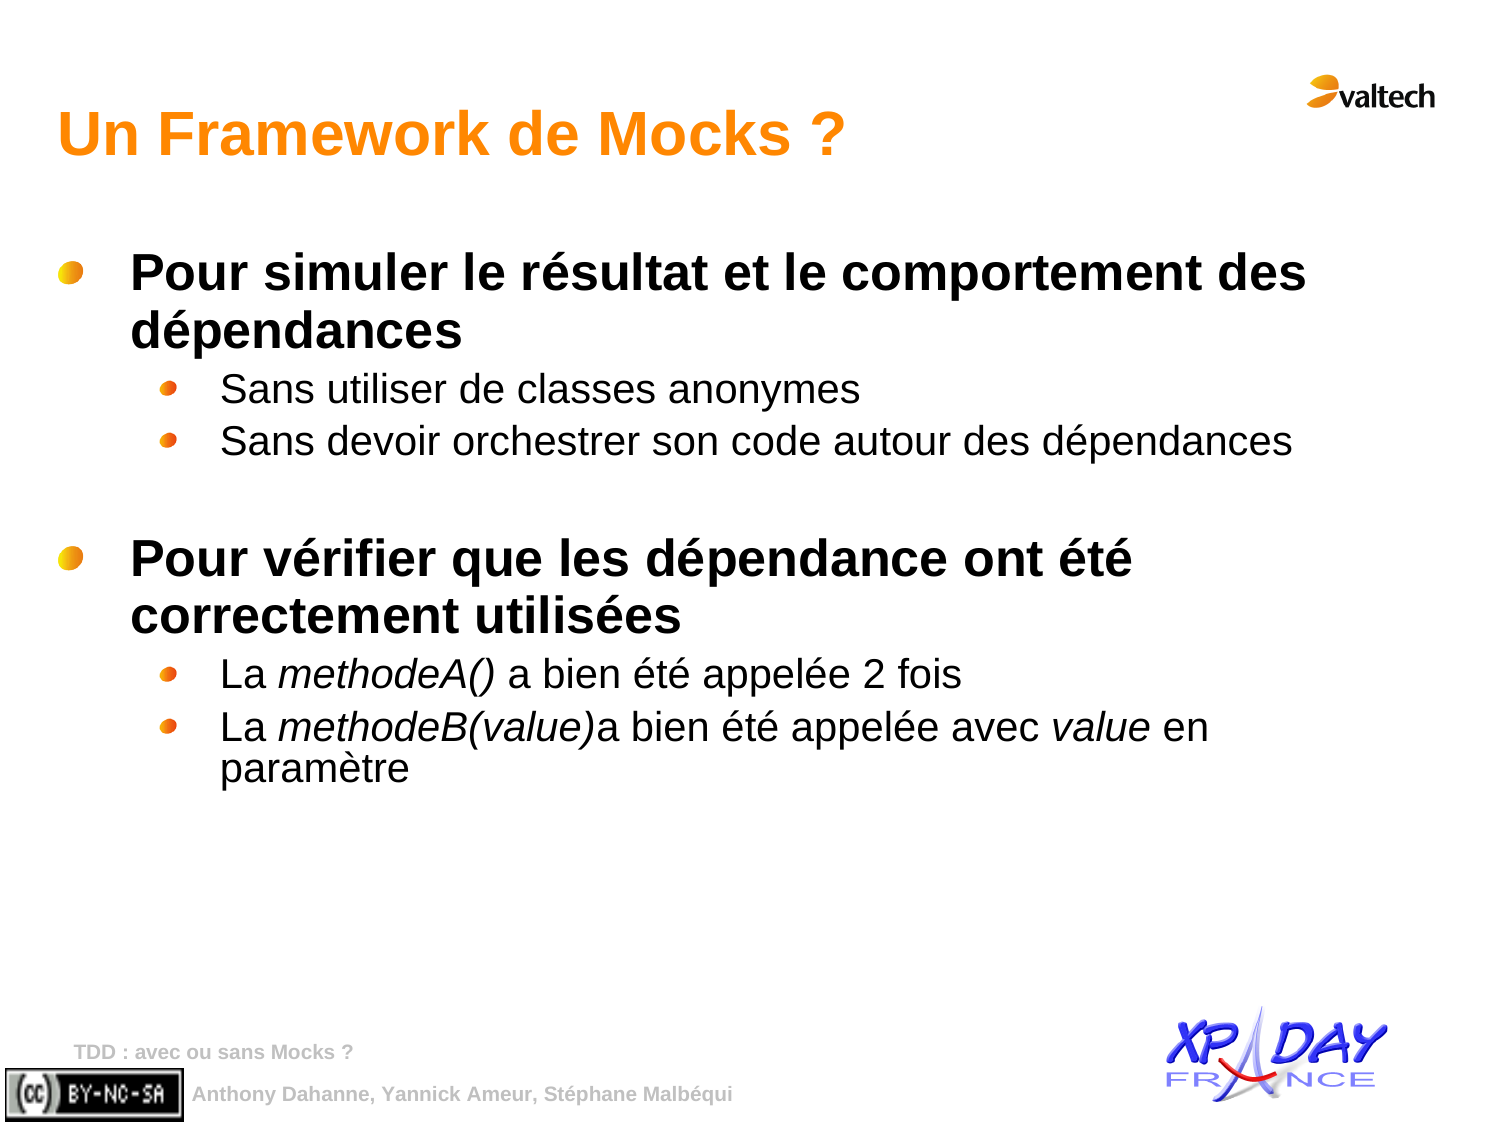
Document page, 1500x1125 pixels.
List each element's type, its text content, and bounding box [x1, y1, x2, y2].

list Pour simuler le résultat et le comportement des dépendances Sans utiliser de classes anonymes Sans devoir orchestrer son code autour des dépendances Pour vérifier que les dépendance ont été correctement utilisées La methodeA() a bien été appelée 2 fois La methodeB(value)a bien été appelée avec value en paramètre [57, 243, 1388, 1024]
title Un Framework de Mocks ? [56, 49, 1293, 219]
picture [1305, 73, 1436, 109]
picture [5, 1068, 184, 1122]
picture [1163, 1024, 1388, 1102]
